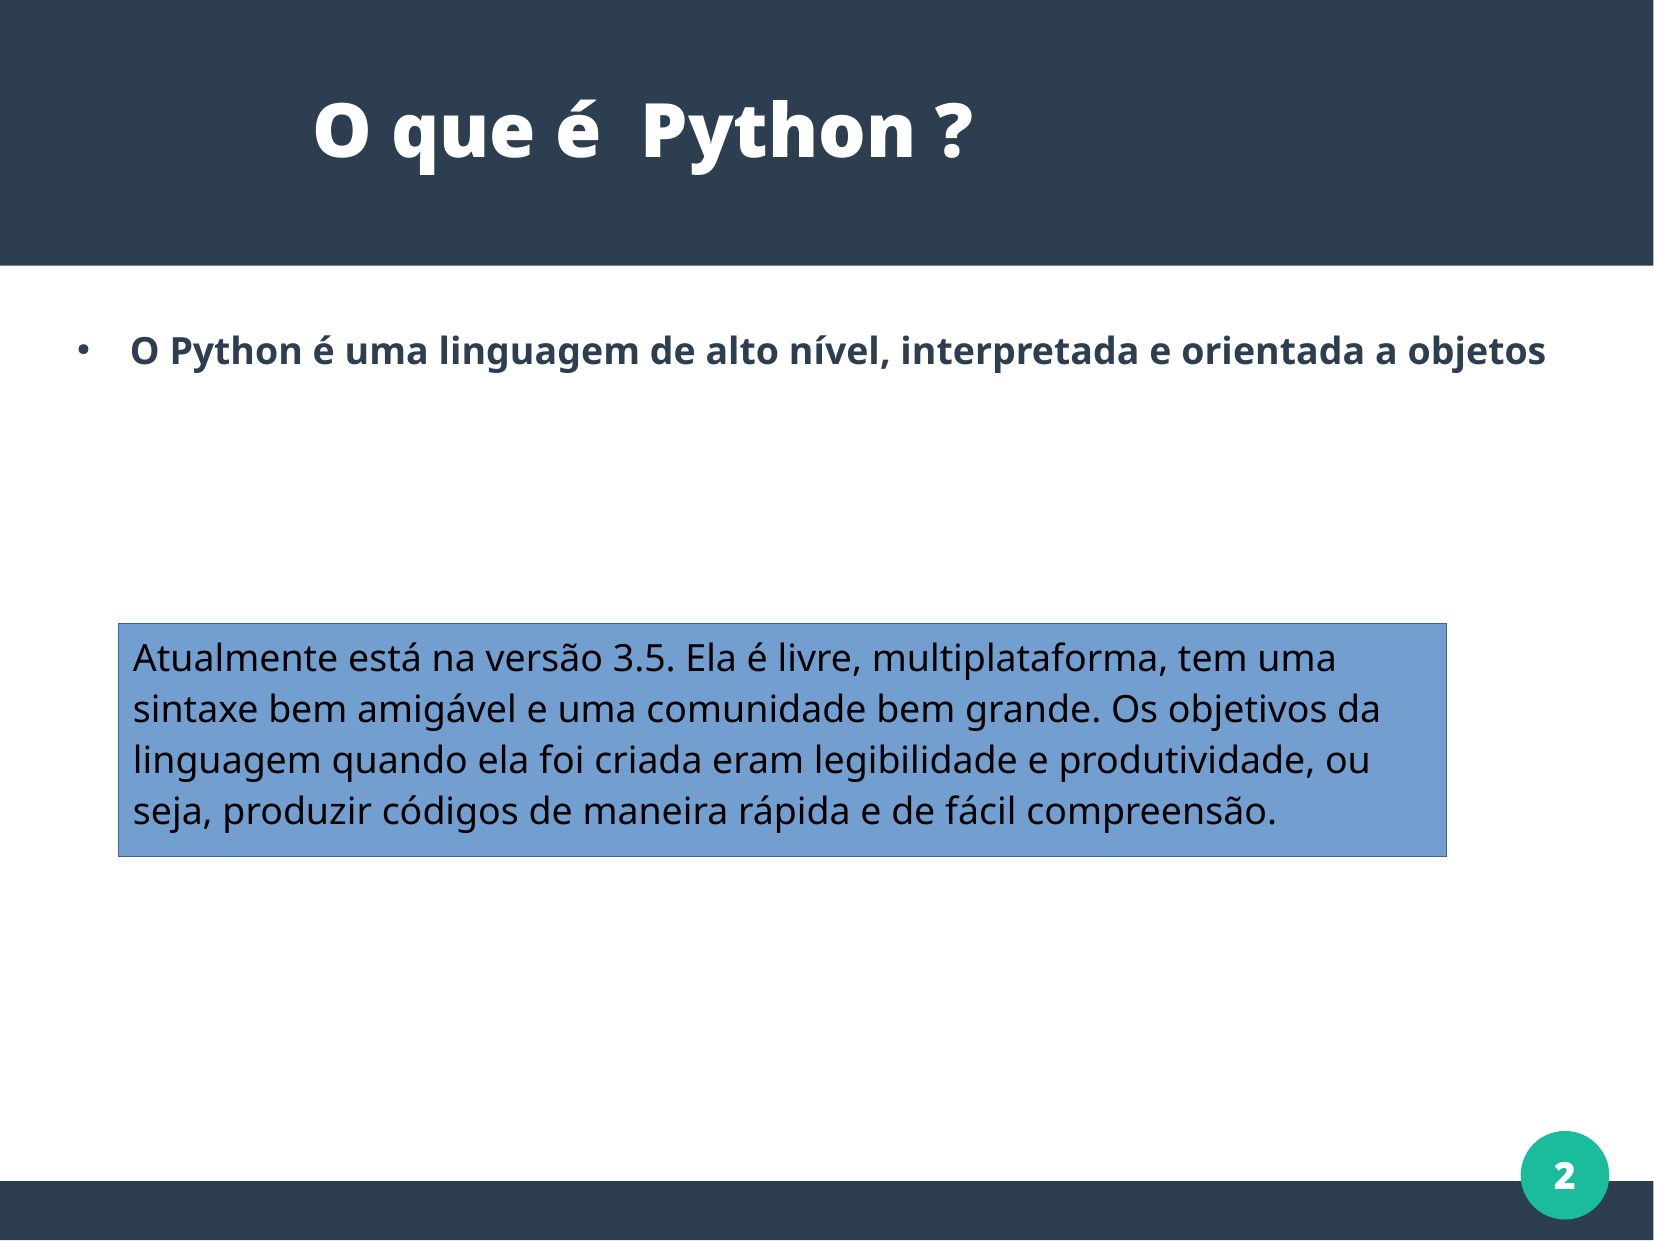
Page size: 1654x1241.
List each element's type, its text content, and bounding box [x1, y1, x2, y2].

title O que é Python ? [59, 49, 1595, 207]
list O Python é uma linguagem de alto nível, interpretada e orientada a objetos [59, 324, 1595, 1152]
text_box Atualmente está na versão 3.5. Ela é livre, multiplataforma, tem uma sintaxe bem amigável e uma comunidade bem grande. Os objetivos da linguagem quando ela foi criada eram legibilidade e produtividade, ou seja, produzir códigos de maneira rápida e de fácil compreensão. [118, 623, 1447, 857]
